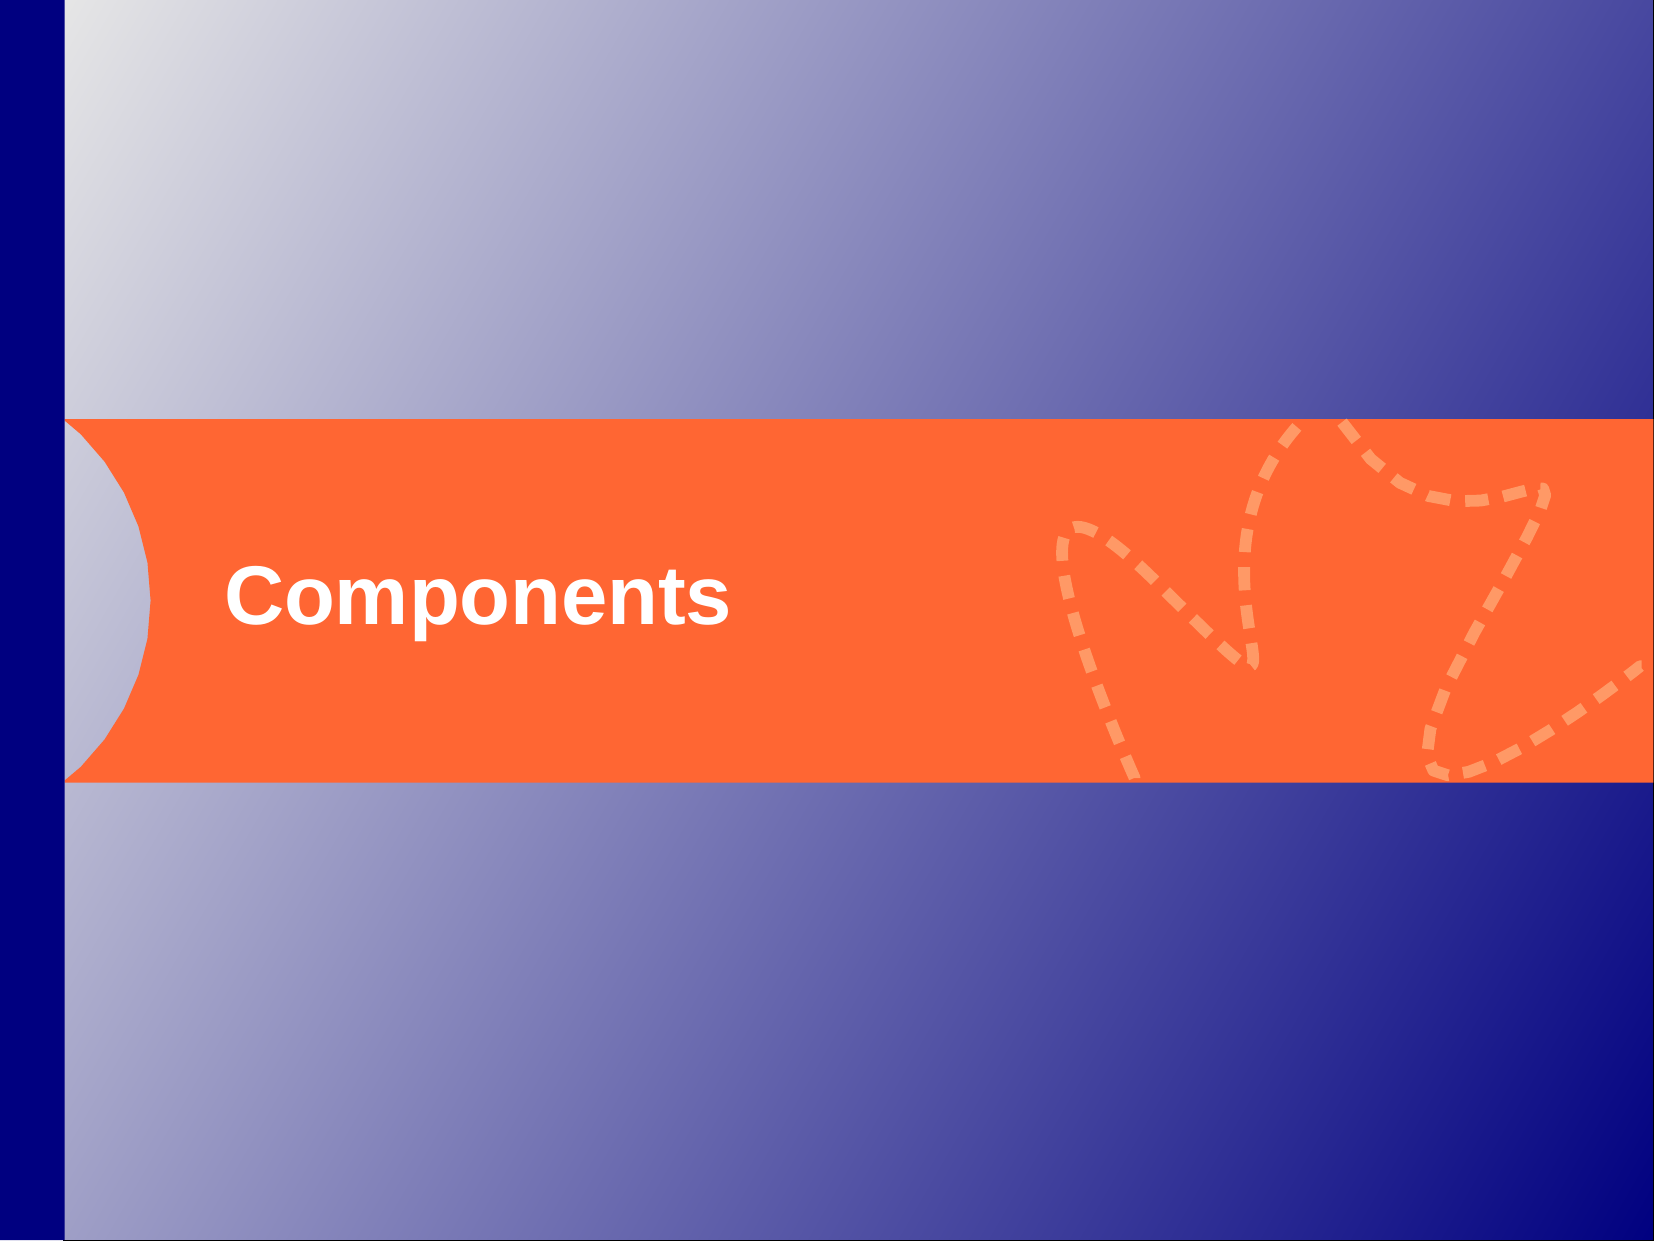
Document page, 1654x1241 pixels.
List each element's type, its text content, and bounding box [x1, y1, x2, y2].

title Components [224, 497, 1093, 704]
